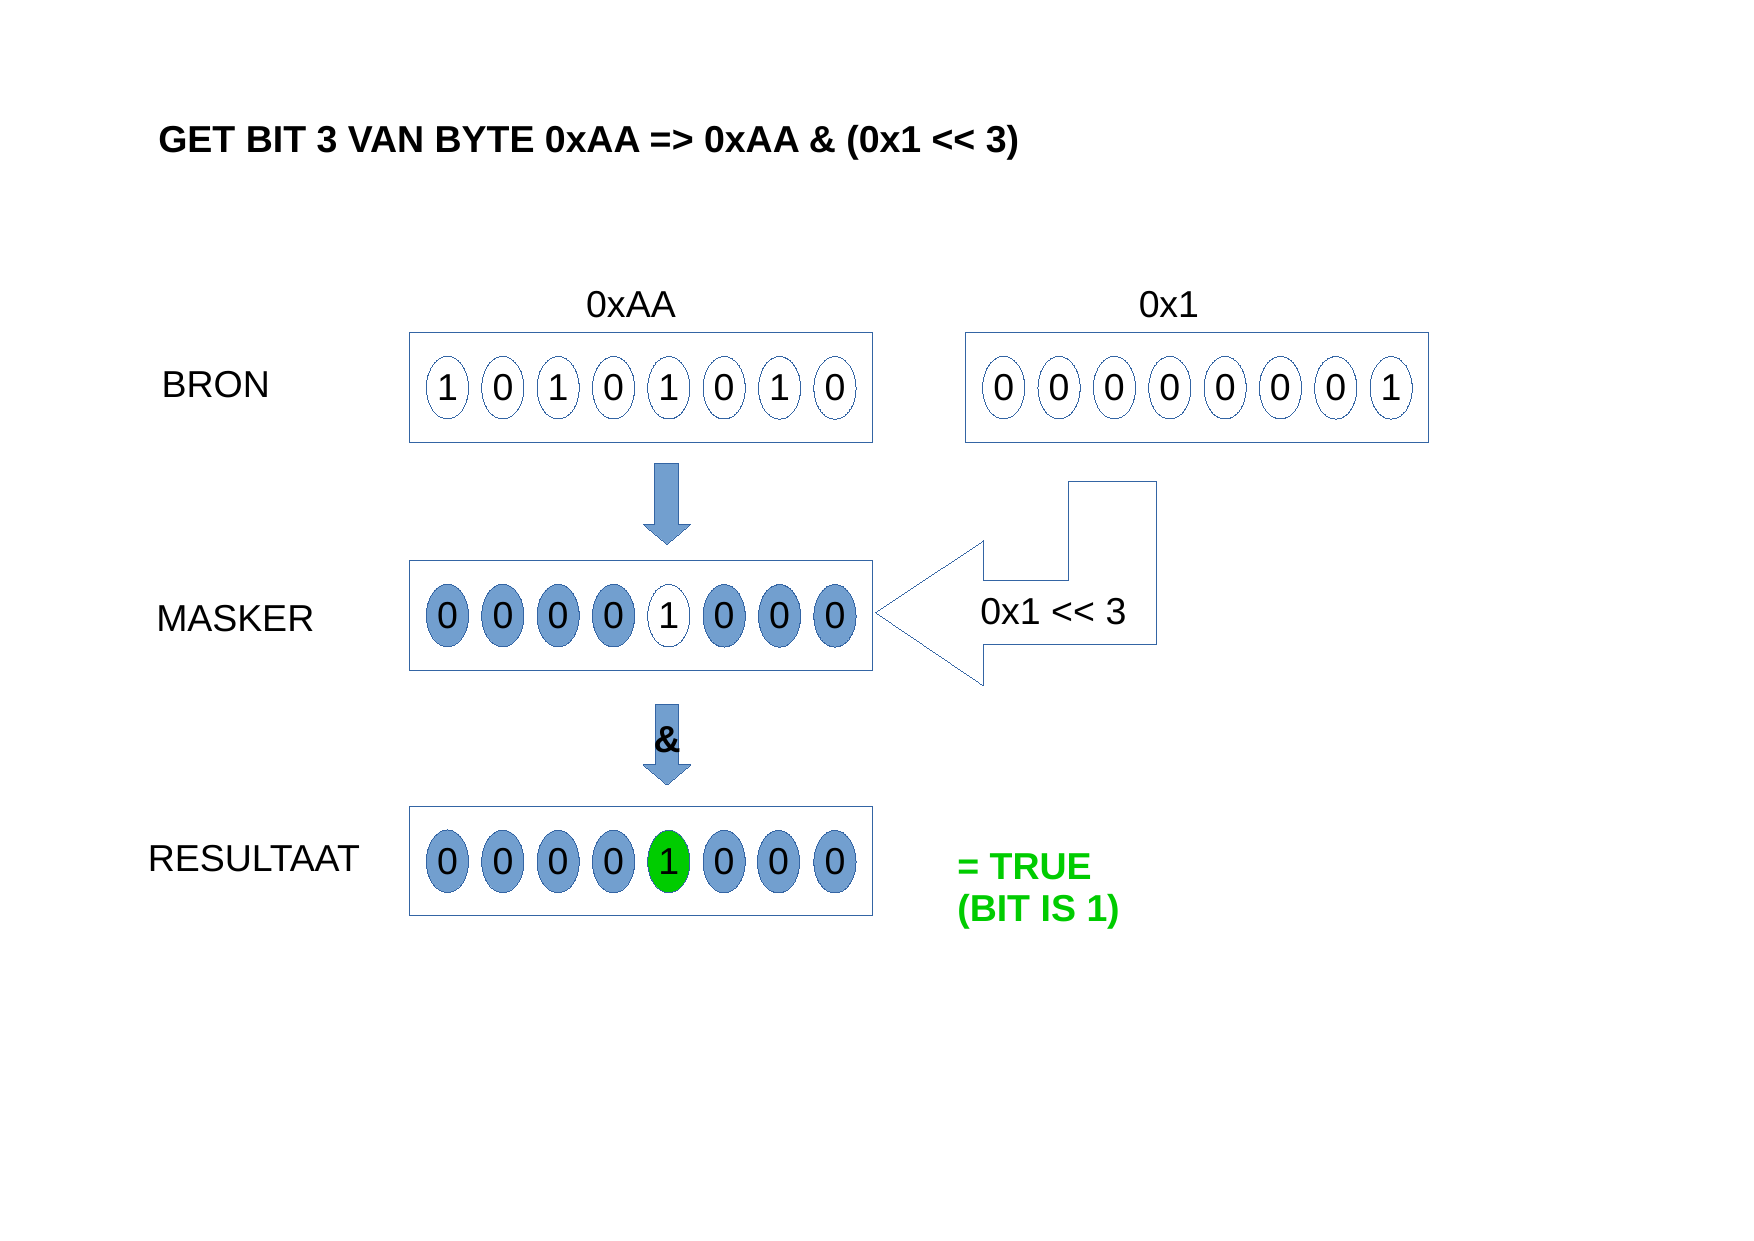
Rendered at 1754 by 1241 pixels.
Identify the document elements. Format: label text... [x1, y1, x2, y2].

text_box 0 [703, 830, 746, 893]
text_box BRON [146, 355, 295, 434]
text_box 0 [1037, 356, 1081, 419]
text_box 0 [703, 356, 746, 419]
text_box 0x1 << 3 [965, 582, 1173, 650]
text_box 1 [758, 356, 801, 420]
text_box 0 [1314, 356, 1357, 420]
text_box 0 [813, 356, 857, 420]
text_box MASKER [141, 589, 344, 696]
text_box 0x1 [1124, 275, 1244, 341]
text_box 0 [982, 356, 1025, 419]
text_box 1 [1370, 356, 1413, 420]
text_box 0 [758, 584, 801, 648]
text_box 0 [481, 830, 524, 893]
text_box 1 [647, 830, 690, 893]
text_box 0xAA [571, 275, 706, 337]
text_box 0 [537, 830, 580, 893]
text_box 1 [647, 584, 690, 647]
text_box & [663, 729, 669, 736]
text_box GET BIT 3 VAN BYTE 0xAA => 0xAA & (0x1 << 3) [143, 111, 1164, 211]
text_box 0 [703, 584, 746, 648]
text_box 0 [592, 584, 635, 647]
text_box 0 [1093, 356, 1136, 419]
text_box 0 [1259, 356, 1302, 419]
text_box 0 [426, 584, 469, 647]
text_box 1 [426, 356, 469, 419]
text_box 0 [537, 584, 580, 647]
text_box 0 [1148, 356, 1191, 419]
text_box 0 [592, 356, 635, 419]
text_box 1 [537, 356, 580, 419]
text_box 0 [592, 830, 635, 893]
text_box & [643, 749, 691, 785]
text_box 0 [757, 830, 800, 893]
text_box 0 [481, 356, 524, 419]
text_box 0 [481, 584, 524, 647]
text_box [643, 463, 691, 545]
text_box & [659, 741, 667, 749]
text_box 1 [647, 356, 690, 419]
text_box 0 [1204, 356, 1247, 419]
text_box RESULTAAT [133, 829, 399, 936]
text_box 0 [813, 830, 857, 893]
text_box 0 [426, 829, 469, 893]
text_box 0 [813, 584, 857, 648]
text_box = TRUE (BIT IS 1) [942, 838, 1185, 967]
text_box & [655, 704, 679, 748]
